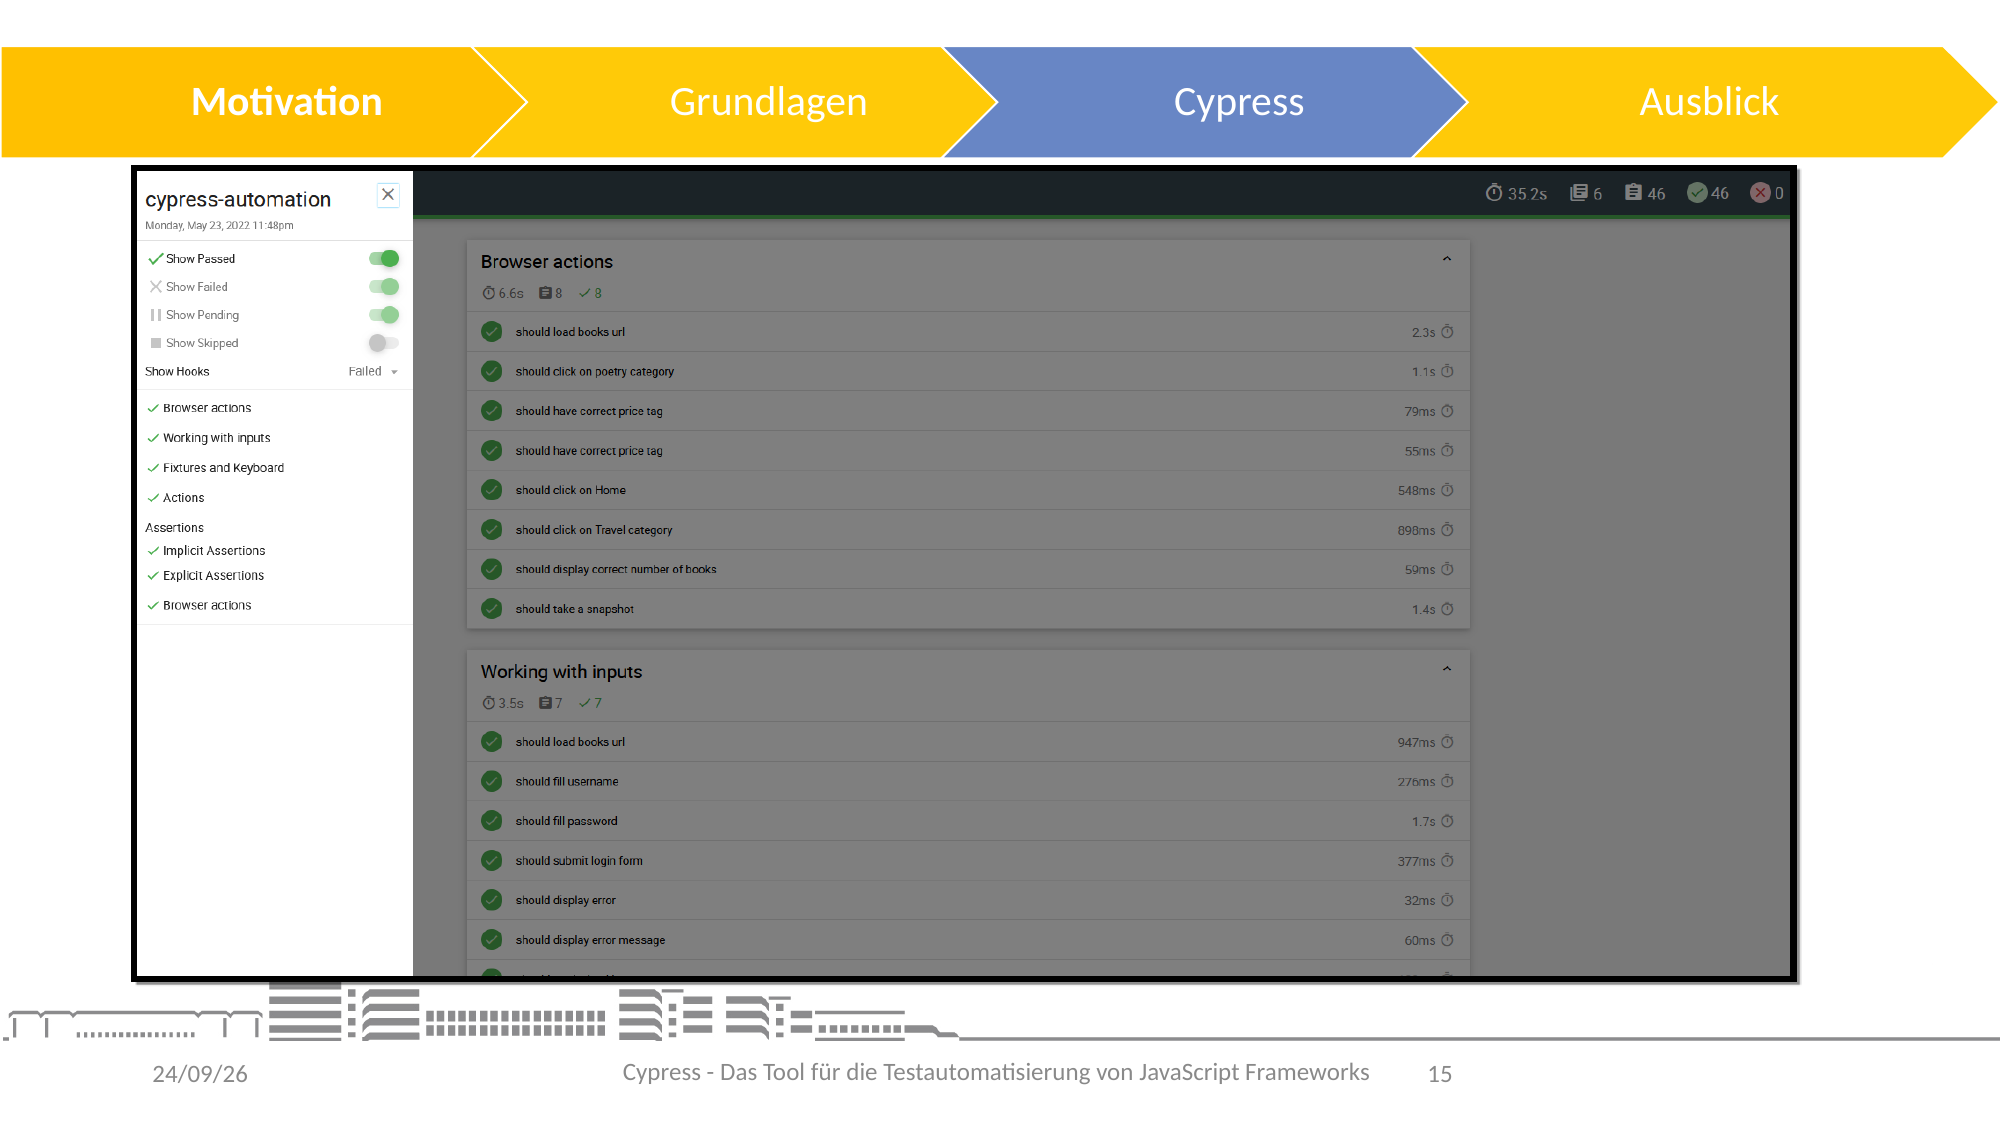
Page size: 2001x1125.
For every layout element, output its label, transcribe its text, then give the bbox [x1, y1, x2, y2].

text_box 24/05/2022 [137, 1042, 588, 1103]
picture [137, 963, 1800, 985]
text_box Grundlagen [470, 46, 996, 159]
text_box 15 [1412, 1042, 1863, 1103]
picture [137, 170, 1791, 976]
text_box Cypress [941, 46, 1466, 159]
text_box Cypress - Das Tool für die Testautomatisierung von JavaScript Frameworks [588, 1042, 1412, 1103]
picture [0, 963, 2000, 1048]
text_box Ausblick [1411, 46, 2000, 159]
text_box Motivation [0, 46, 526, 159]
